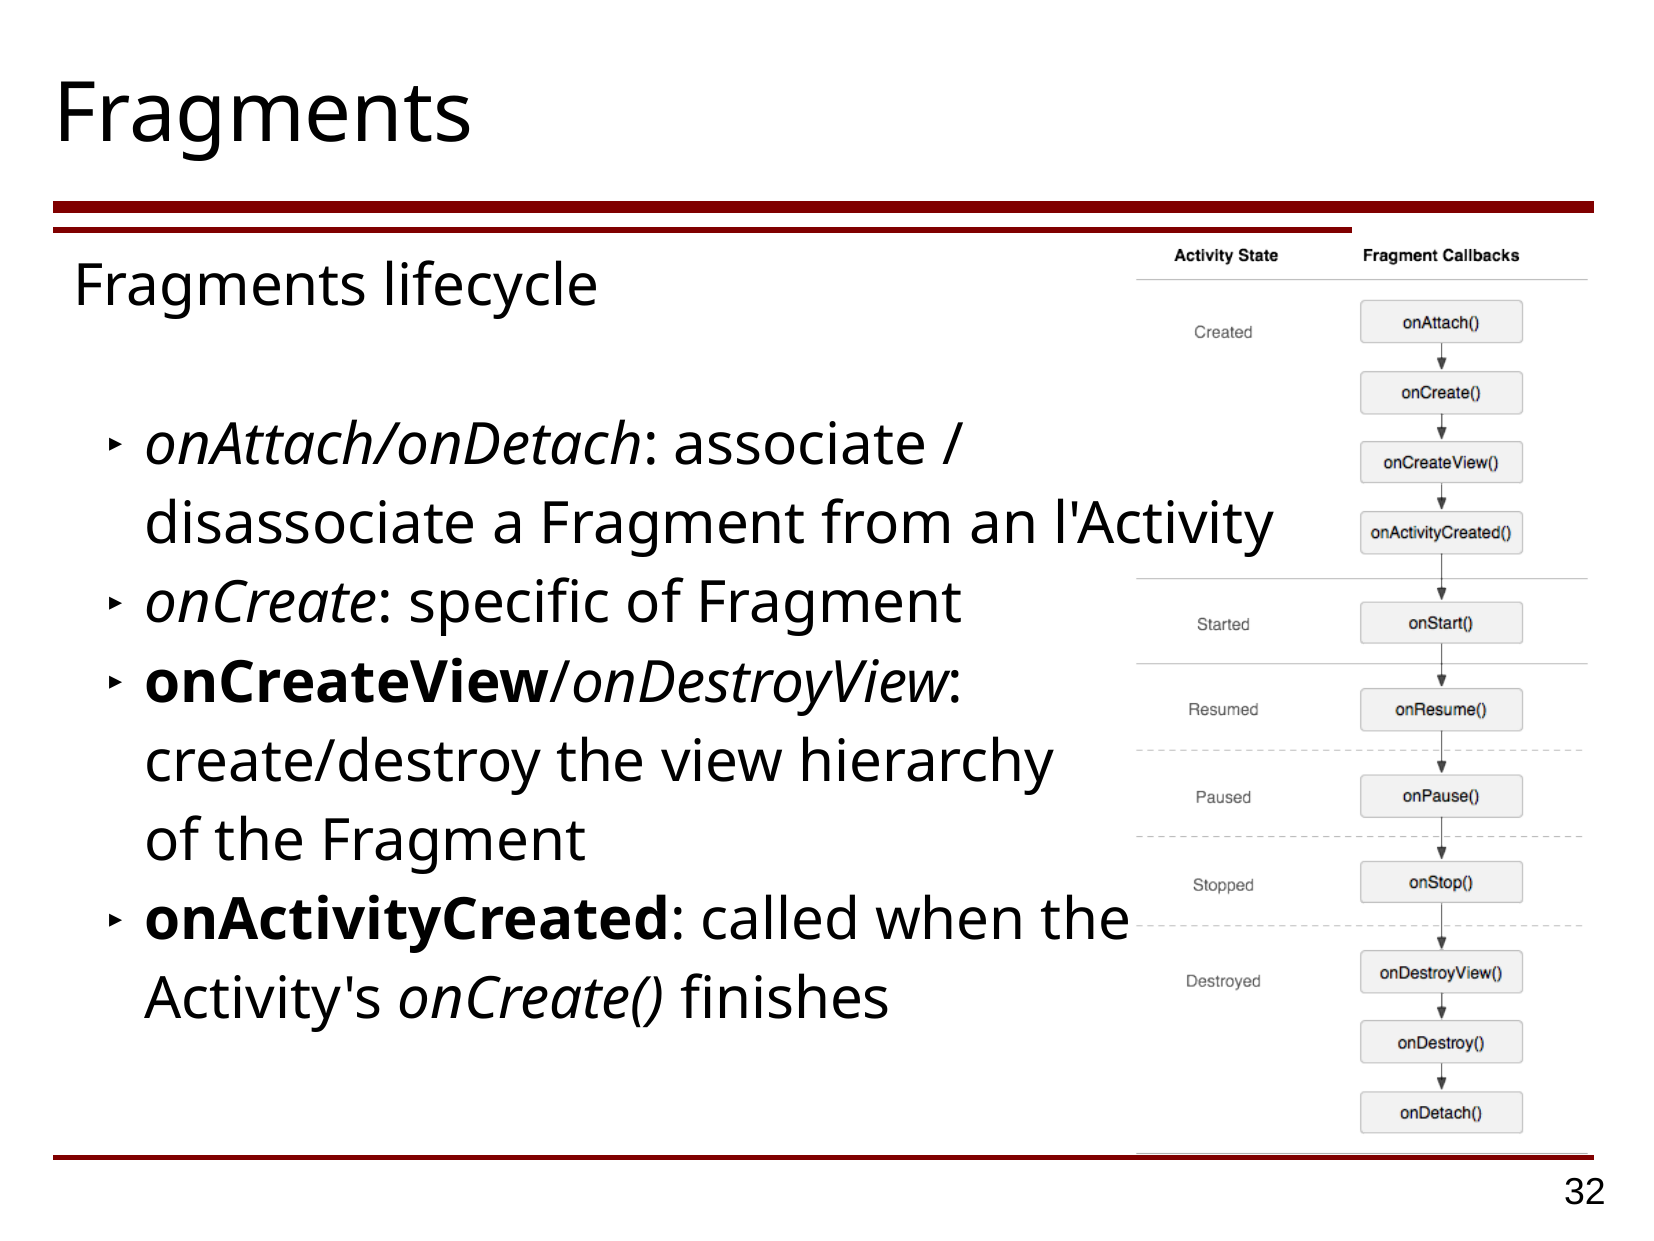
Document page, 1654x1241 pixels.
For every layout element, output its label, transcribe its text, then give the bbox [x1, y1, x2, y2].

picture [1128, 238, 1595, 1164]
text_box Fragments lifecycle onAttach/onDetach: associate / disassociate a Fragment from an l'Activity onCreate: specific of Fragment onCreateView/onDestroyView: create/destroy the view hierarchy of the Fragment onActivityCreated: called when the Activity's onCreate() finishes [59, 236, 1589, 1164]
text_box <número> [35, 1163, 1654, 1221]
subtitle Fragments [53, 48, 1542, 172]
